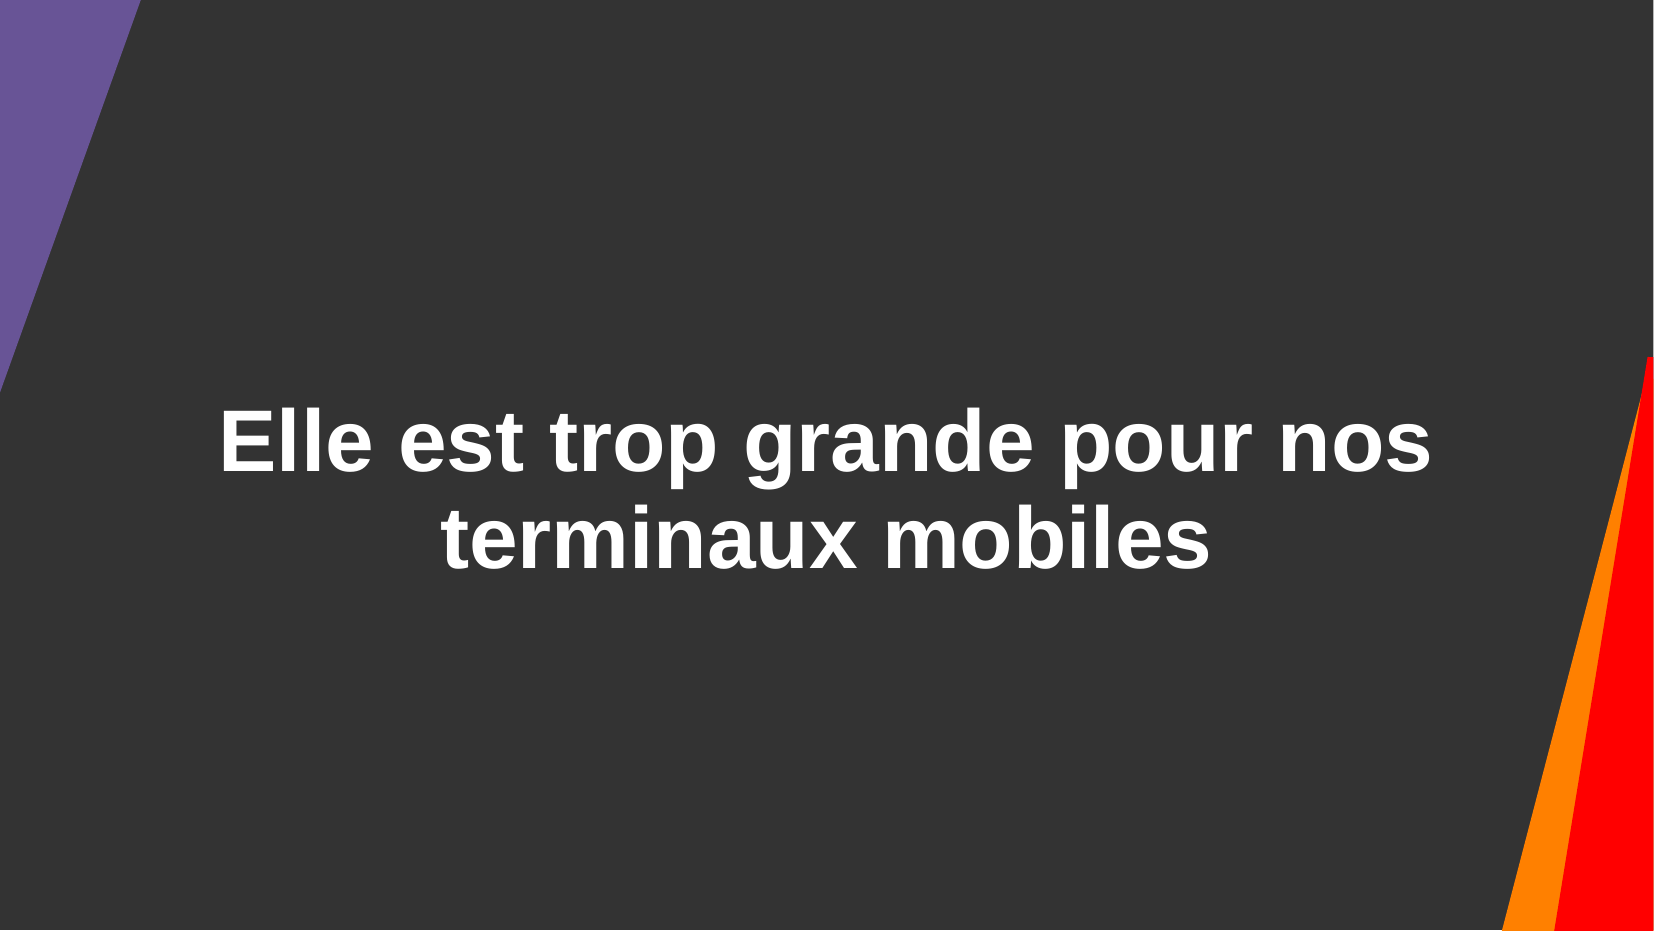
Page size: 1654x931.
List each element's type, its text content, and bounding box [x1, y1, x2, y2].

text_box [1501, 356, 1654, 931]
text_box [0, 0, 141, 393]
title Elle est trop grande pour nos terminaux mobiles [31, 391, 1622, 588]
